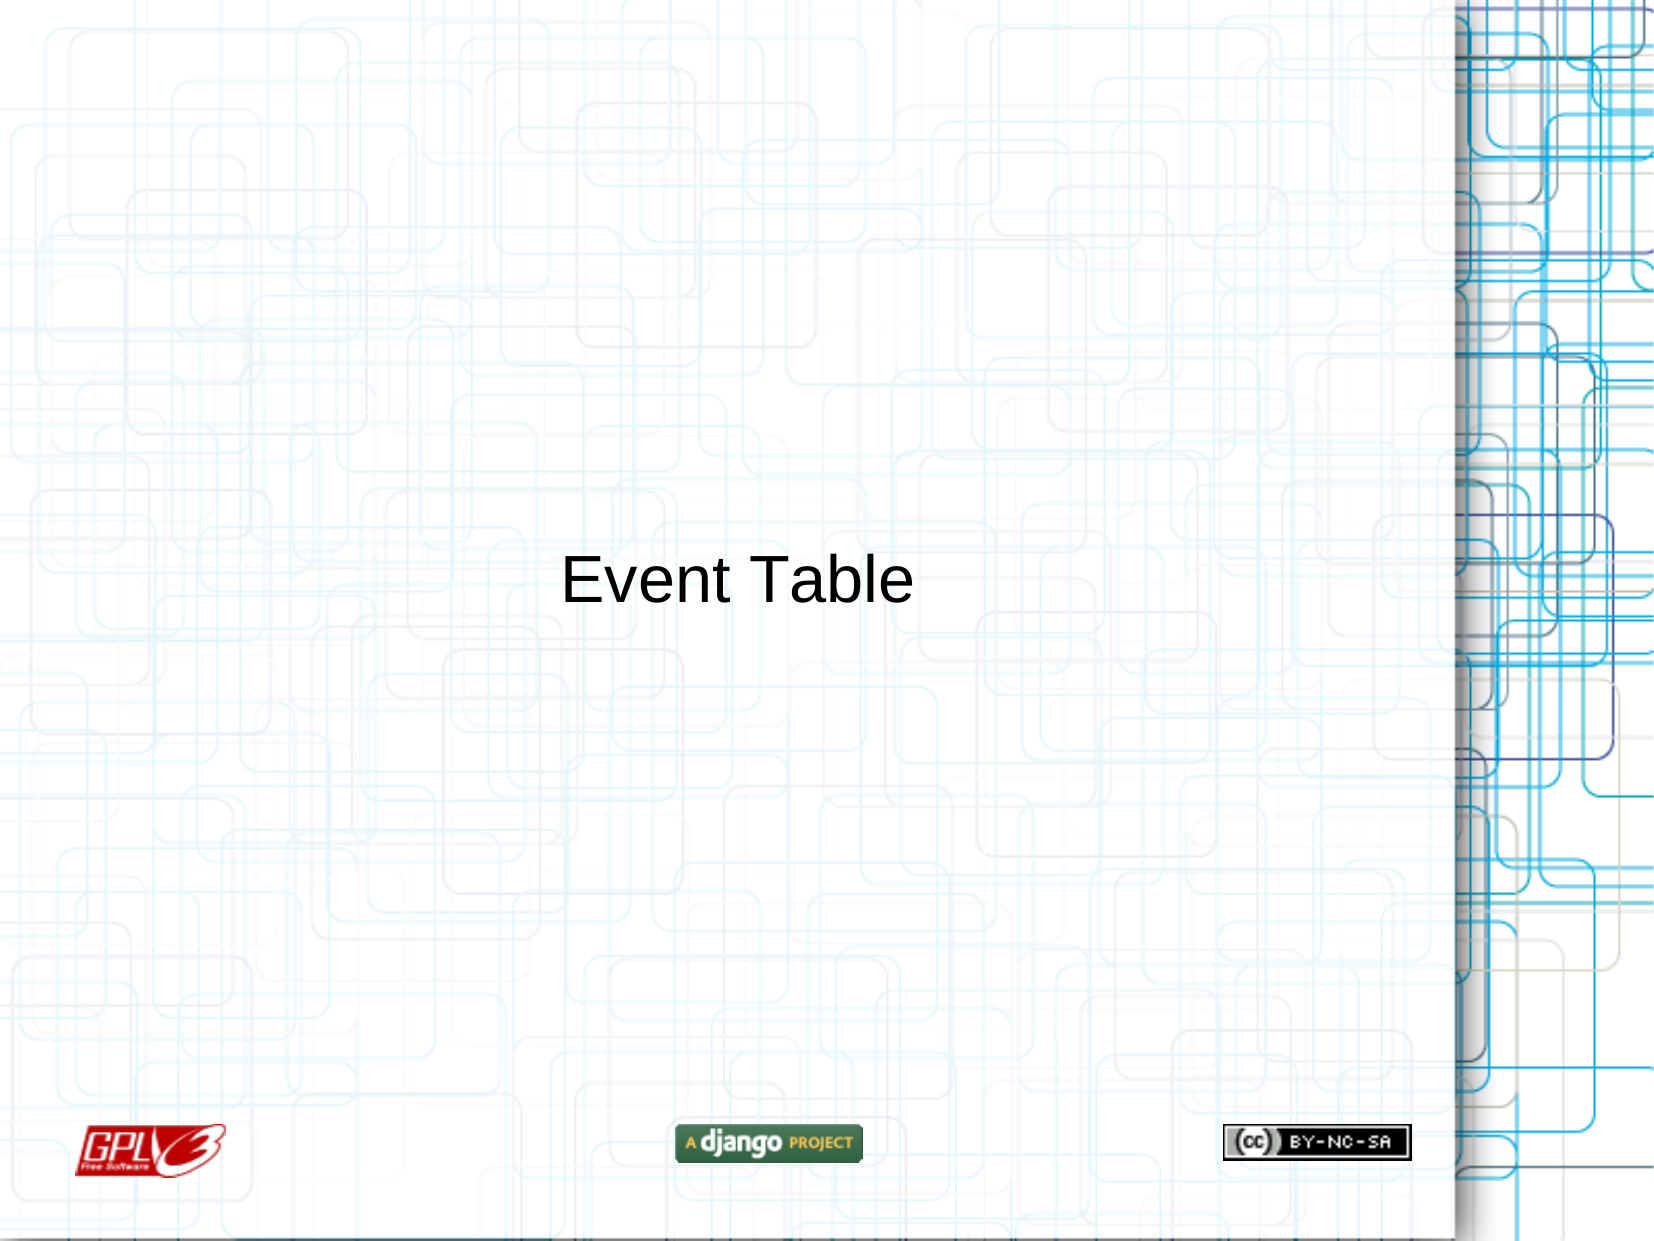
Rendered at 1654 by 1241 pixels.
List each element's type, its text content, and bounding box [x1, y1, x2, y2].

picture [0, 0, 1654, 1241]
subtitle Event Table [59, 56, 1418, 1102]
